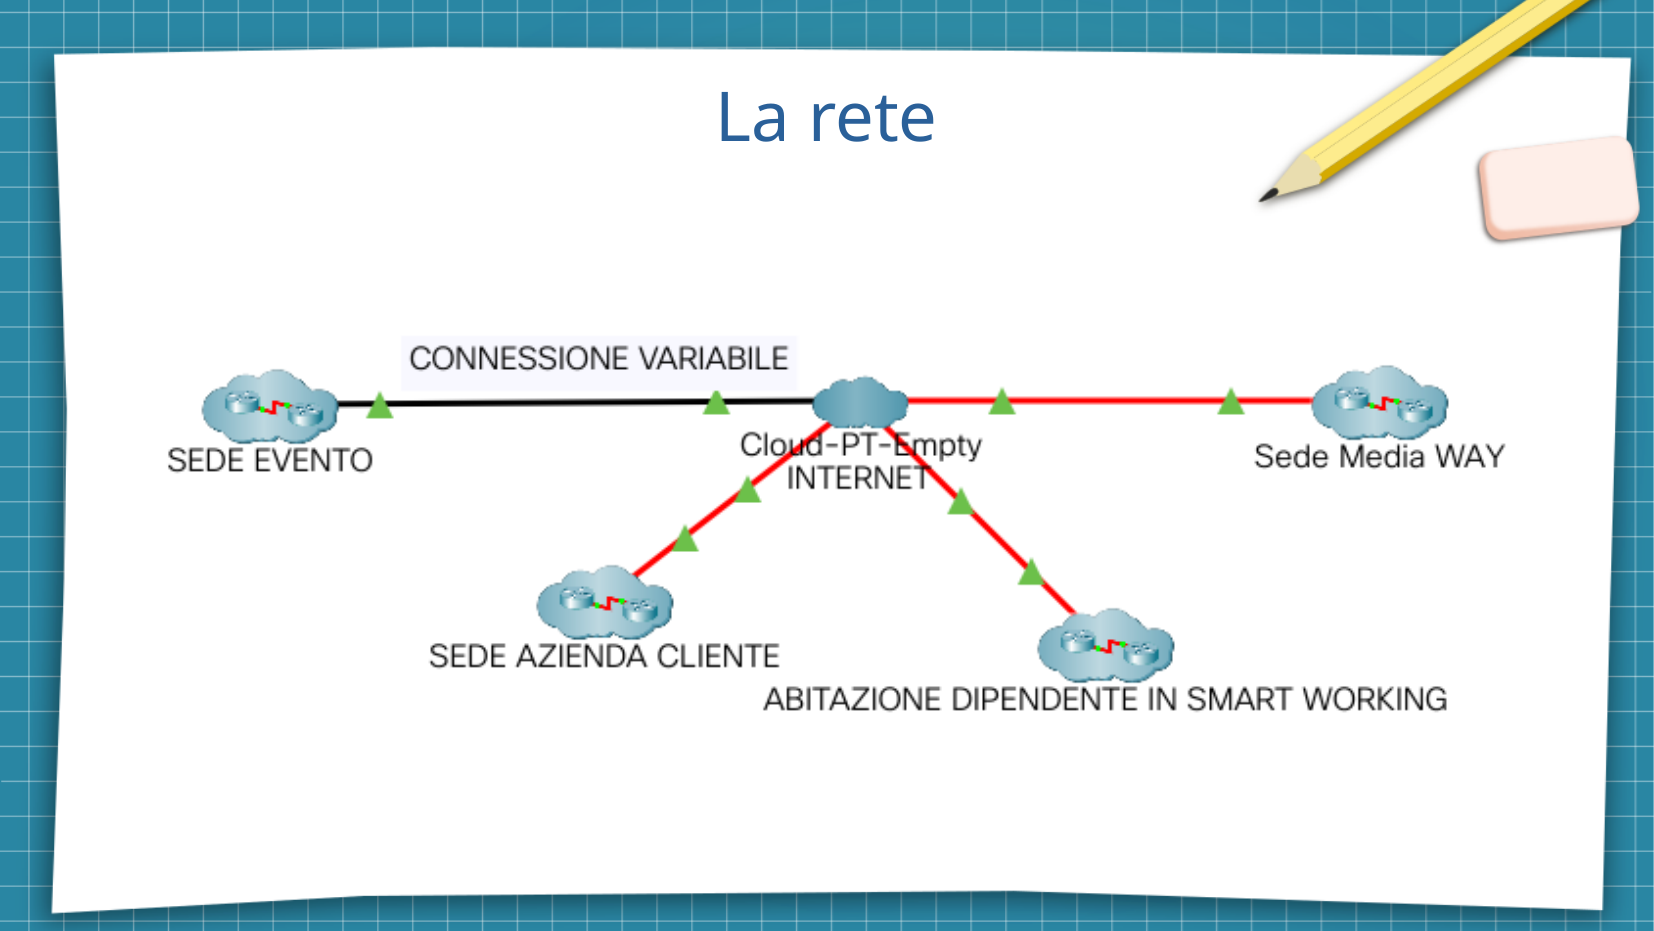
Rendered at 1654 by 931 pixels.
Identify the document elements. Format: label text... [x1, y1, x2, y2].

picture [0, 0, 1654, 931]
title La rete [82, 37, 1571, 193]
